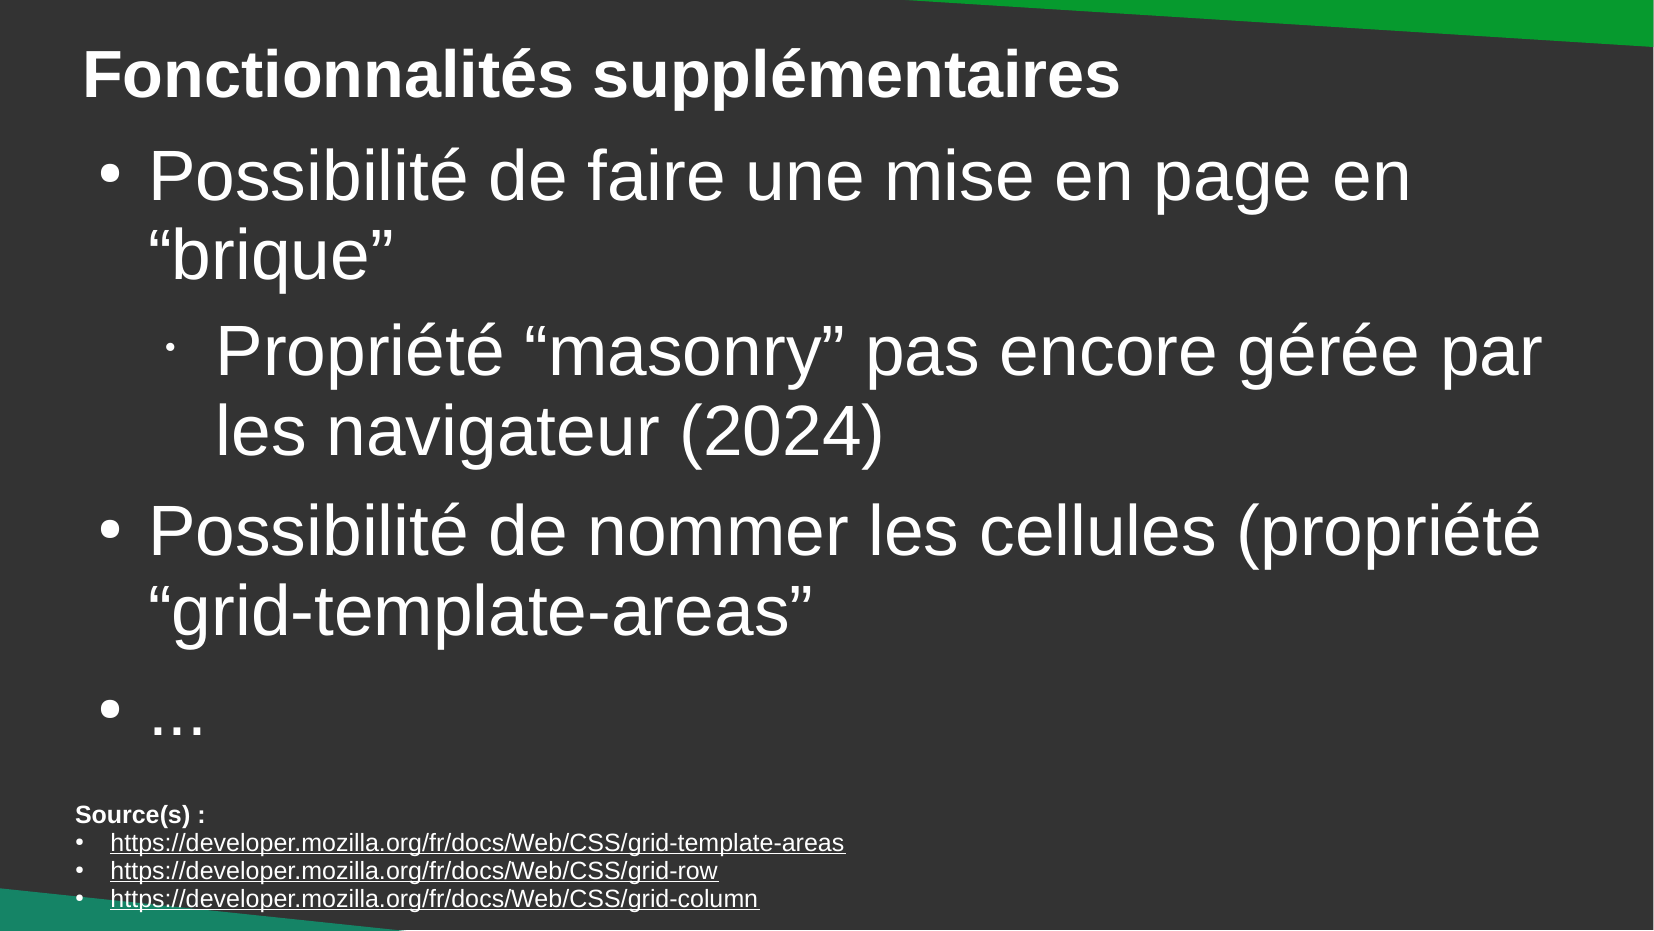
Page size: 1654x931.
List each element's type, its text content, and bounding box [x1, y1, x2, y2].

text_box [0, 888, 407, 931]
list Possibilité de faire une mise en page en “brique” Propriété “masonry” pas encore gérée par les navigateur (2024) Possibilité de nommer les cellules (propriété “grid-template-areas” ... [80, 135, 1620, 756]
text_box [905, 0, 1654, 48]
text_box Source(s) : https://developer.mozilla.org/fr/docs/Web/CSS/grid-template-areas https://developer.mozilla.org/fr/docs/Web/CSS/grid-row https://developer.mozilla.org/fr/docs/Web/CSS/grid-column [60, 792, 1546, 920]
title Fonctionnalités supplémentaires [82, 37, 1571, 114]
